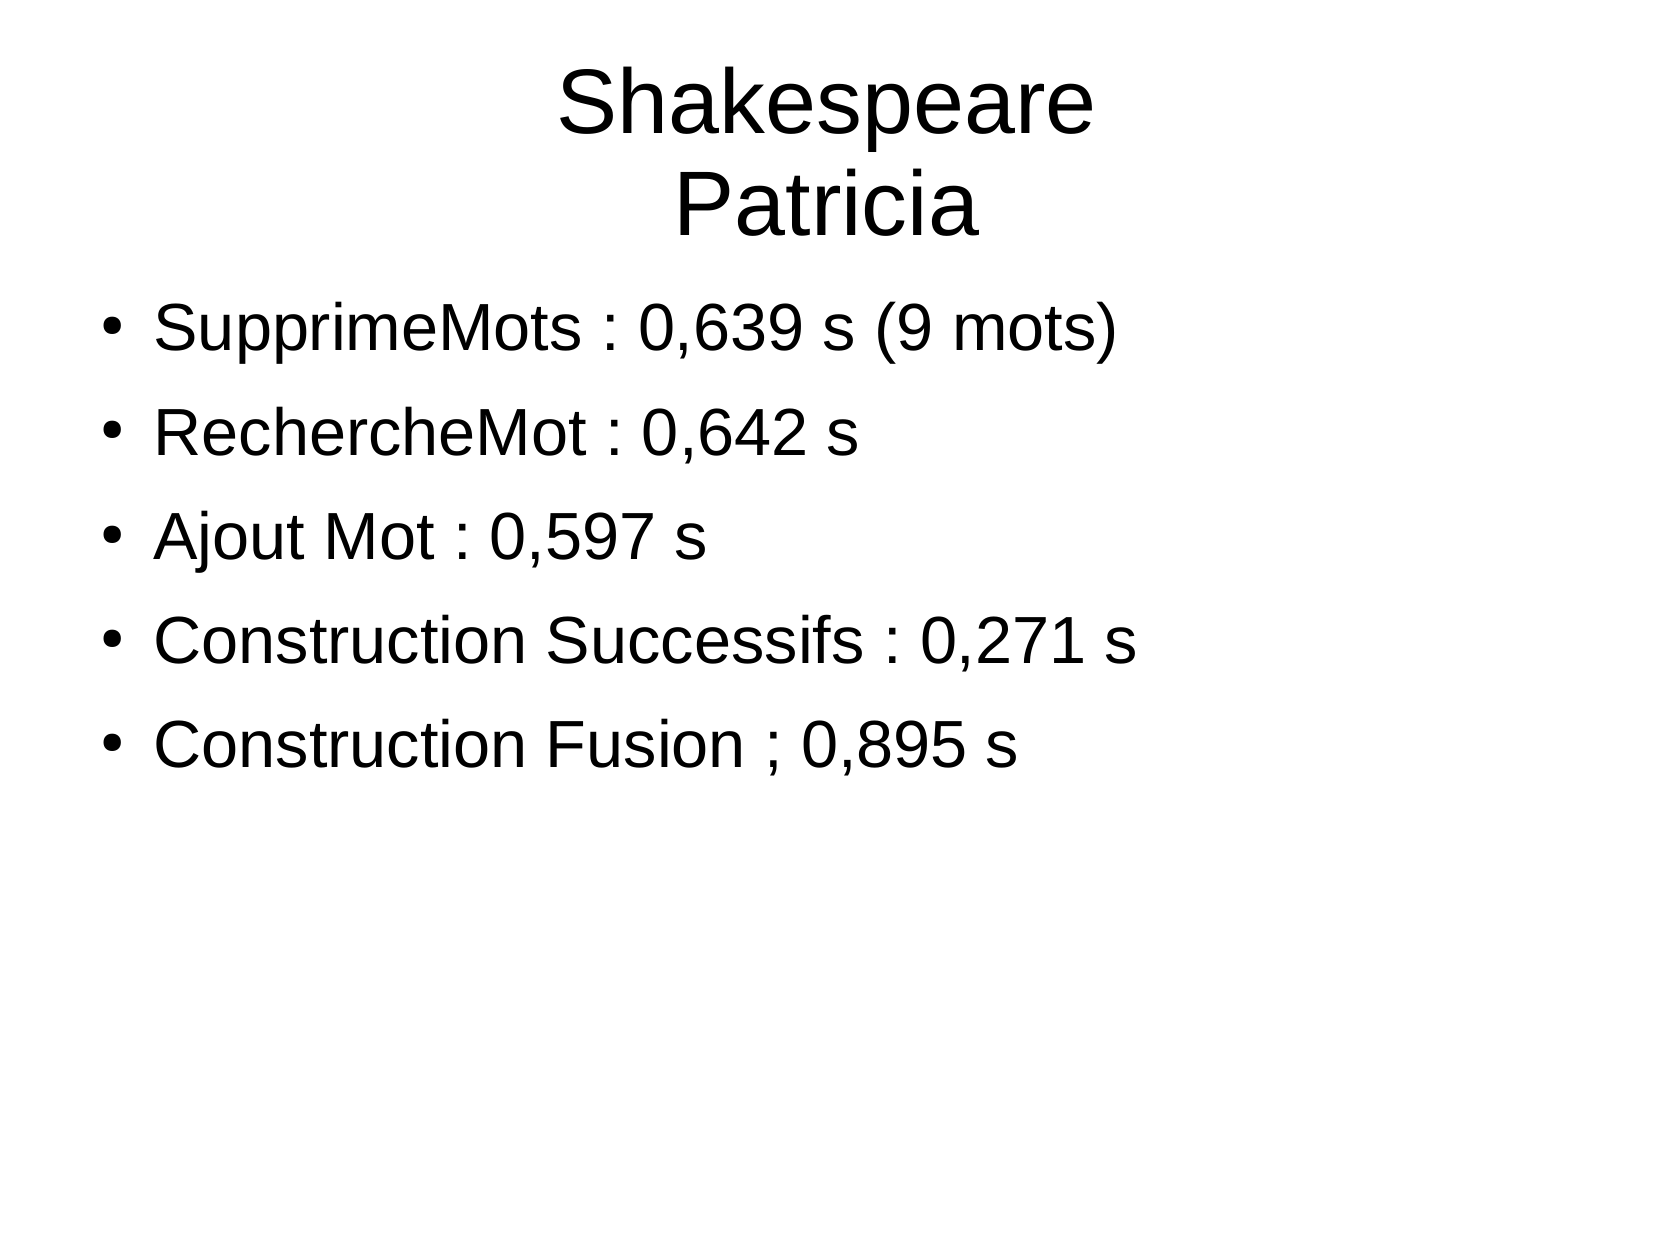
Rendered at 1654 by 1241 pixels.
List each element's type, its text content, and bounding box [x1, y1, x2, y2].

list SupprimeMots : 0,639 s (9 mots) RechercheMot : 0,642 s Ajout Mot : 0,597 s Construction Successifs : 0,271 s Construction Fusion ; 0,895 s [82, 290, 1571, 1010]
title Shakespeare Patricia [82, 49, 1571, 257]
